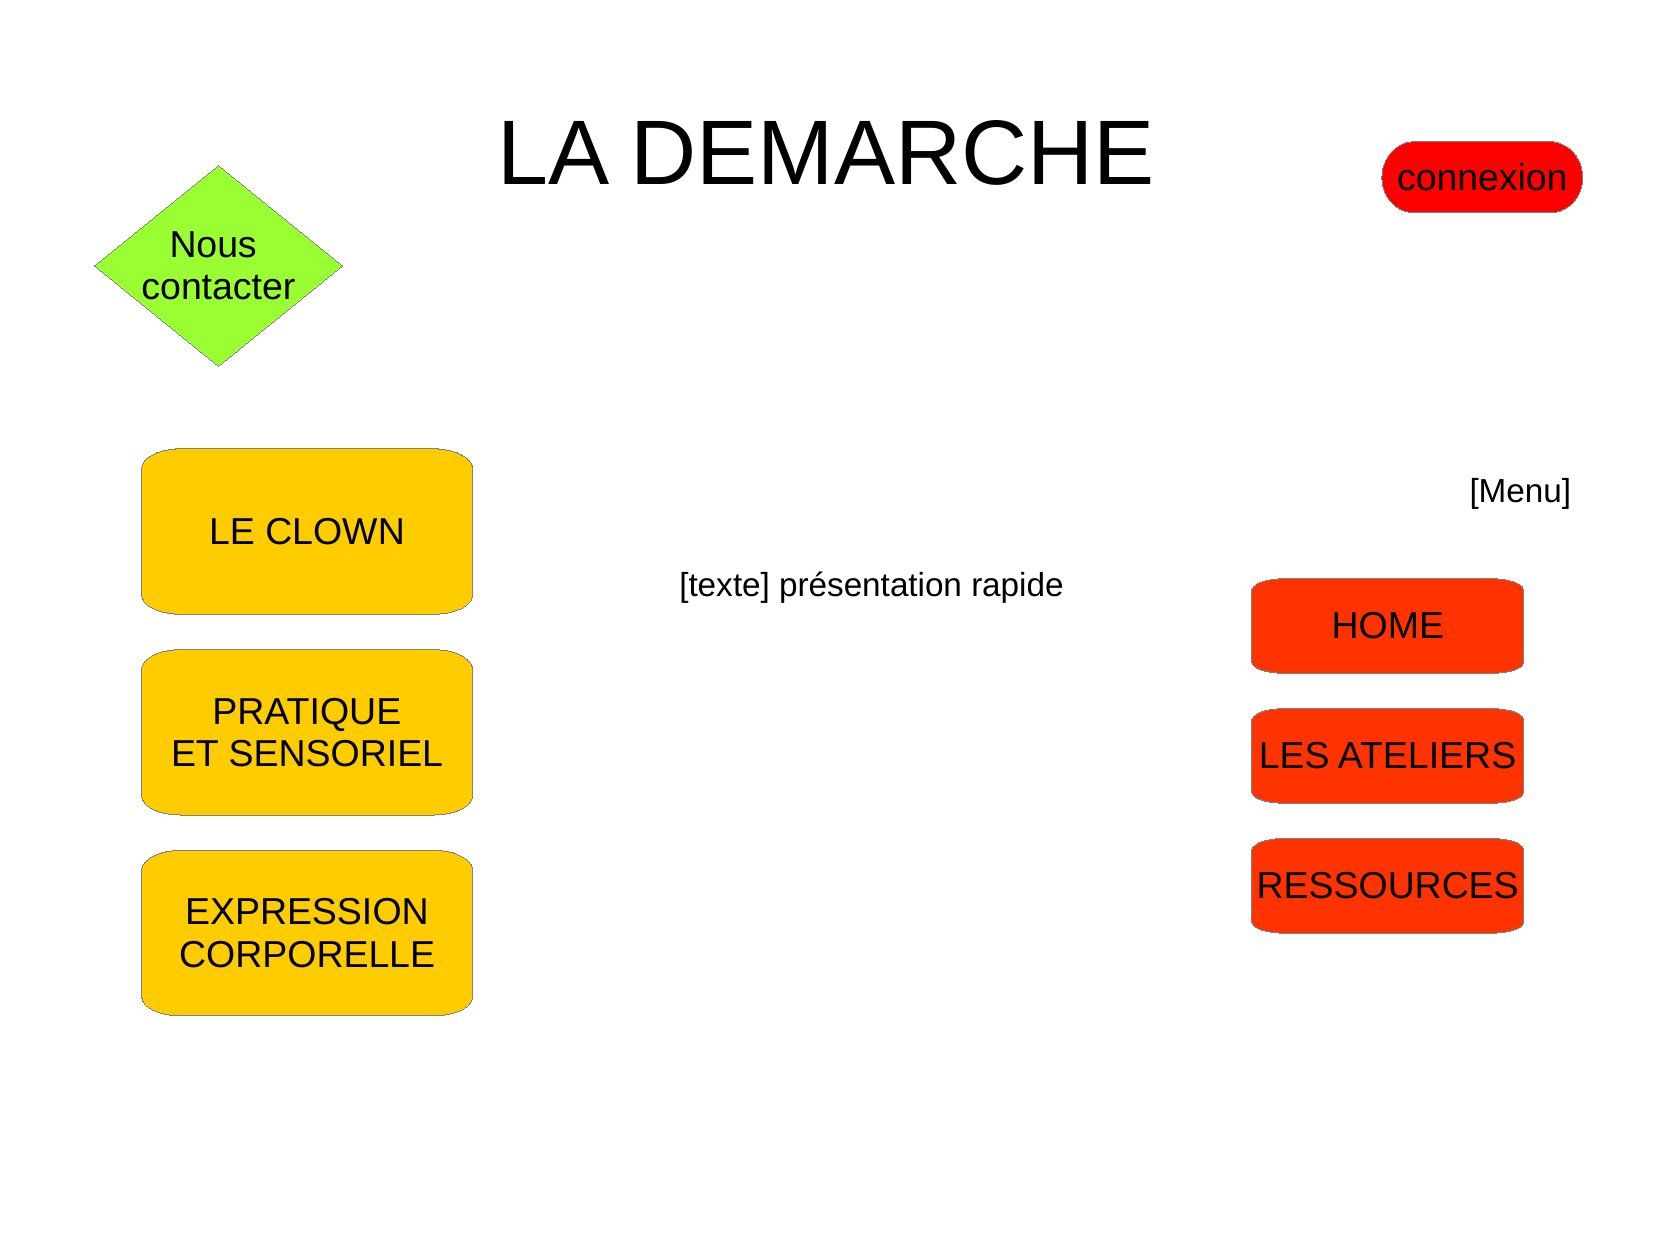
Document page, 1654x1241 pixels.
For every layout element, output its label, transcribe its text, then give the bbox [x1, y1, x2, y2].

list [Menu] [1169, 472, 1572, 981]
title LA DEMARCHE [82, 49, 1571, 257]
list [texte] présentation rapide [608, 566, 1087, 745]
text_box LE CLOWN [141, 448, 473, 615]
text_box connexion [1381, 141, 1583, 213]
text_box EXPRESSION CORPORELLE [141, 850, 473, 1016]
text_box LES ATELIERS [1251, 708, 1524, 804]
text_box Nous contacter [94, 165, 343, 367]
text_box RESSOURCES [1251, 838, 1524, 934]
text_box PRATIQUE ET SENSORIEL [141, 649, 473, 816]
text_box HOME [1251, 578, 1524, 674]
